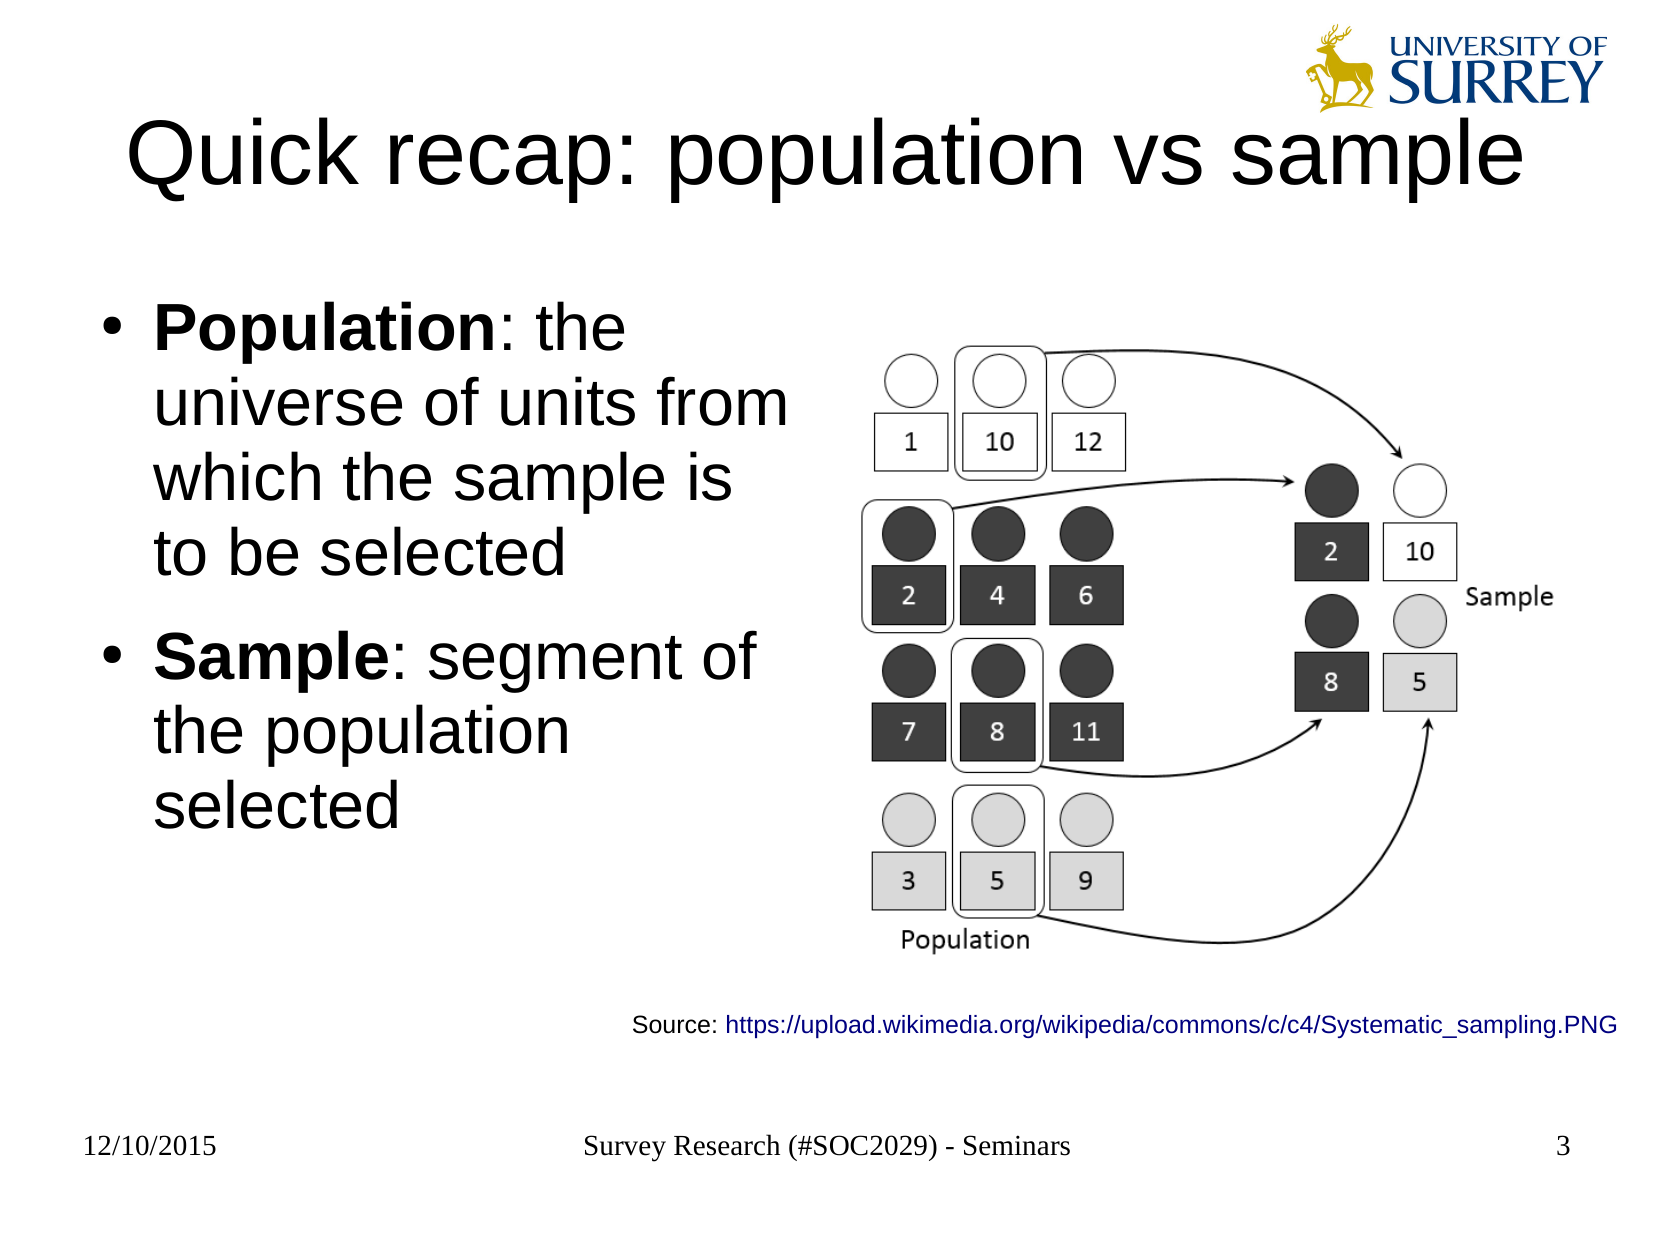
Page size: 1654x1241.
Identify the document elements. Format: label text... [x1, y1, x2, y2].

title Quick recap: population vs sample [82, 49, 1571, 257]
list Population: the universe of units from which the sample is to be selected Sample: segment of the population selected [82, 290, 809, 1010]
picture [1306, 23, 1607, 113]
text_box Source: https://upload.wikimedia.org/wikipedia/commons/c/c4/Systematic_sampling.PNG [617, 1003, 1642, 1047]
picture [850, 333, 1572, 966]
